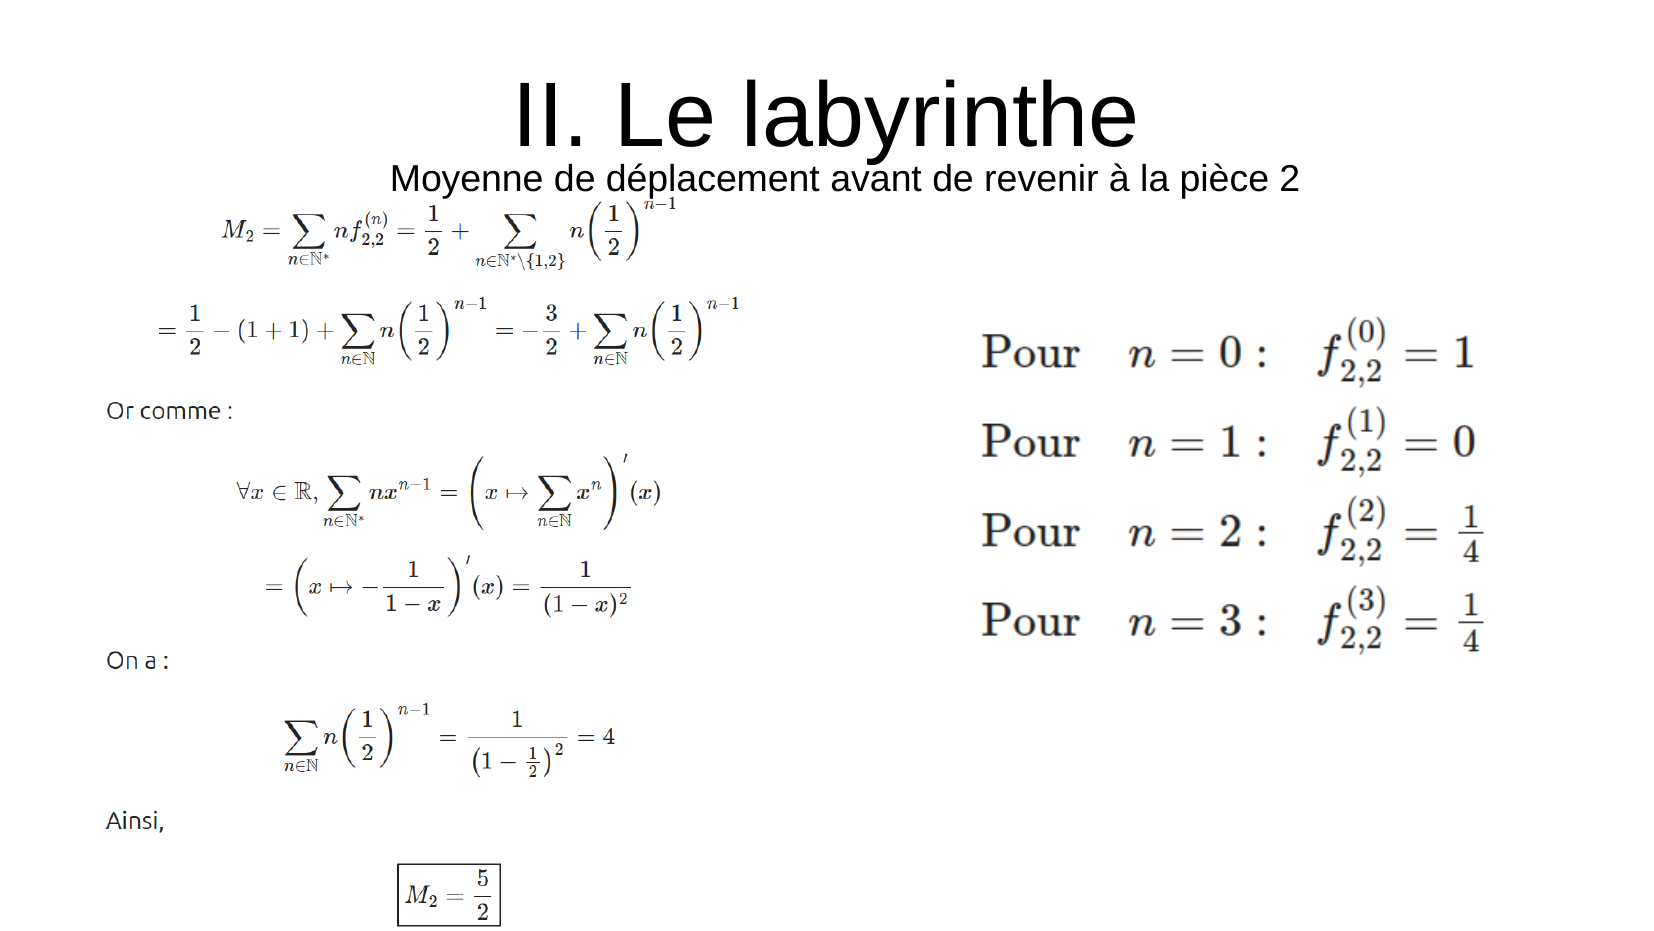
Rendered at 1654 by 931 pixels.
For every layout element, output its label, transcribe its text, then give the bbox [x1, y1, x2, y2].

text_box Moyenne de déplacement avant de revenir à la pièce 2 [375, 150, 1318, 207]
picture [956, 311, 1501, 683]
title II. Le labyrinthe [82, 37, 1571, 193]
picture [87, 183, 751, 931]
